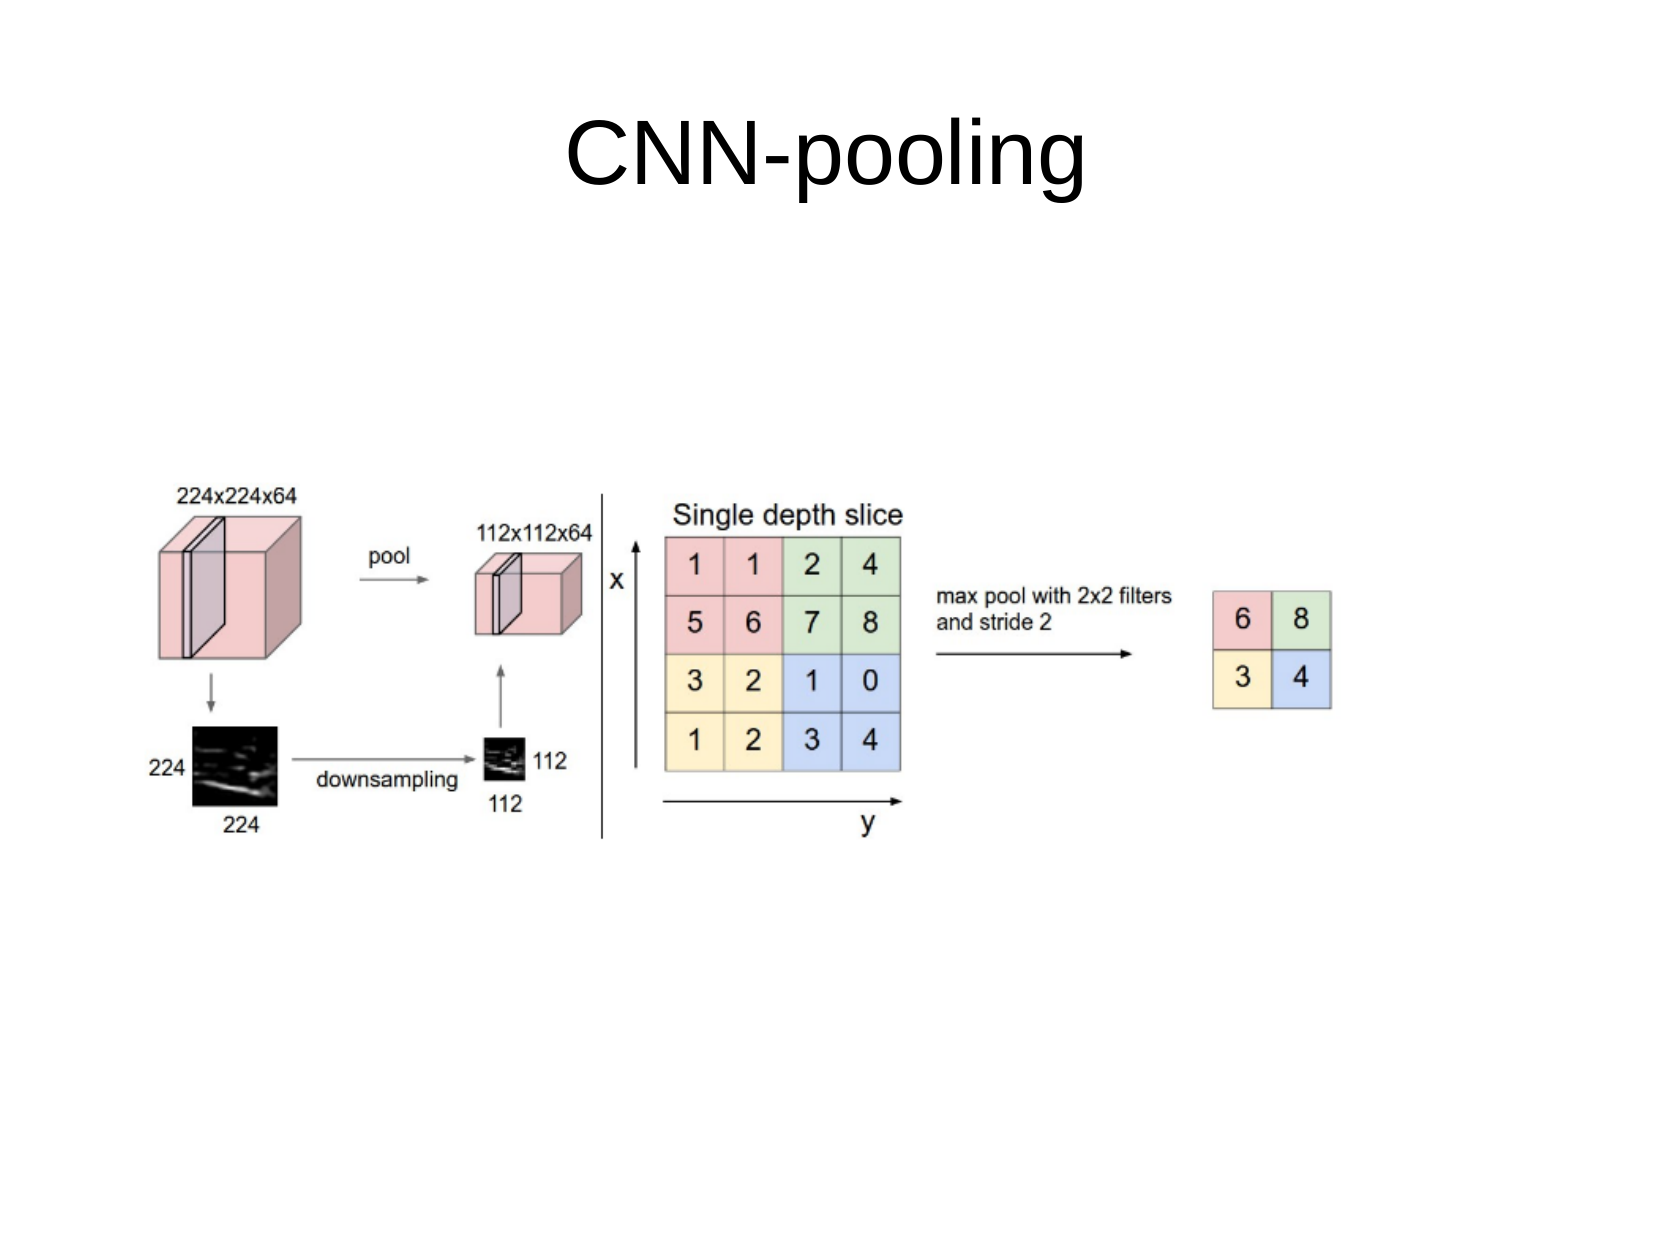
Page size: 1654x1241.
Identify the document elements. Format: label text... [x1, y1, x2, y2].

picture [82, 453, 1571, 847]
title CNN-pooling [82, 49, 1571, 257]
